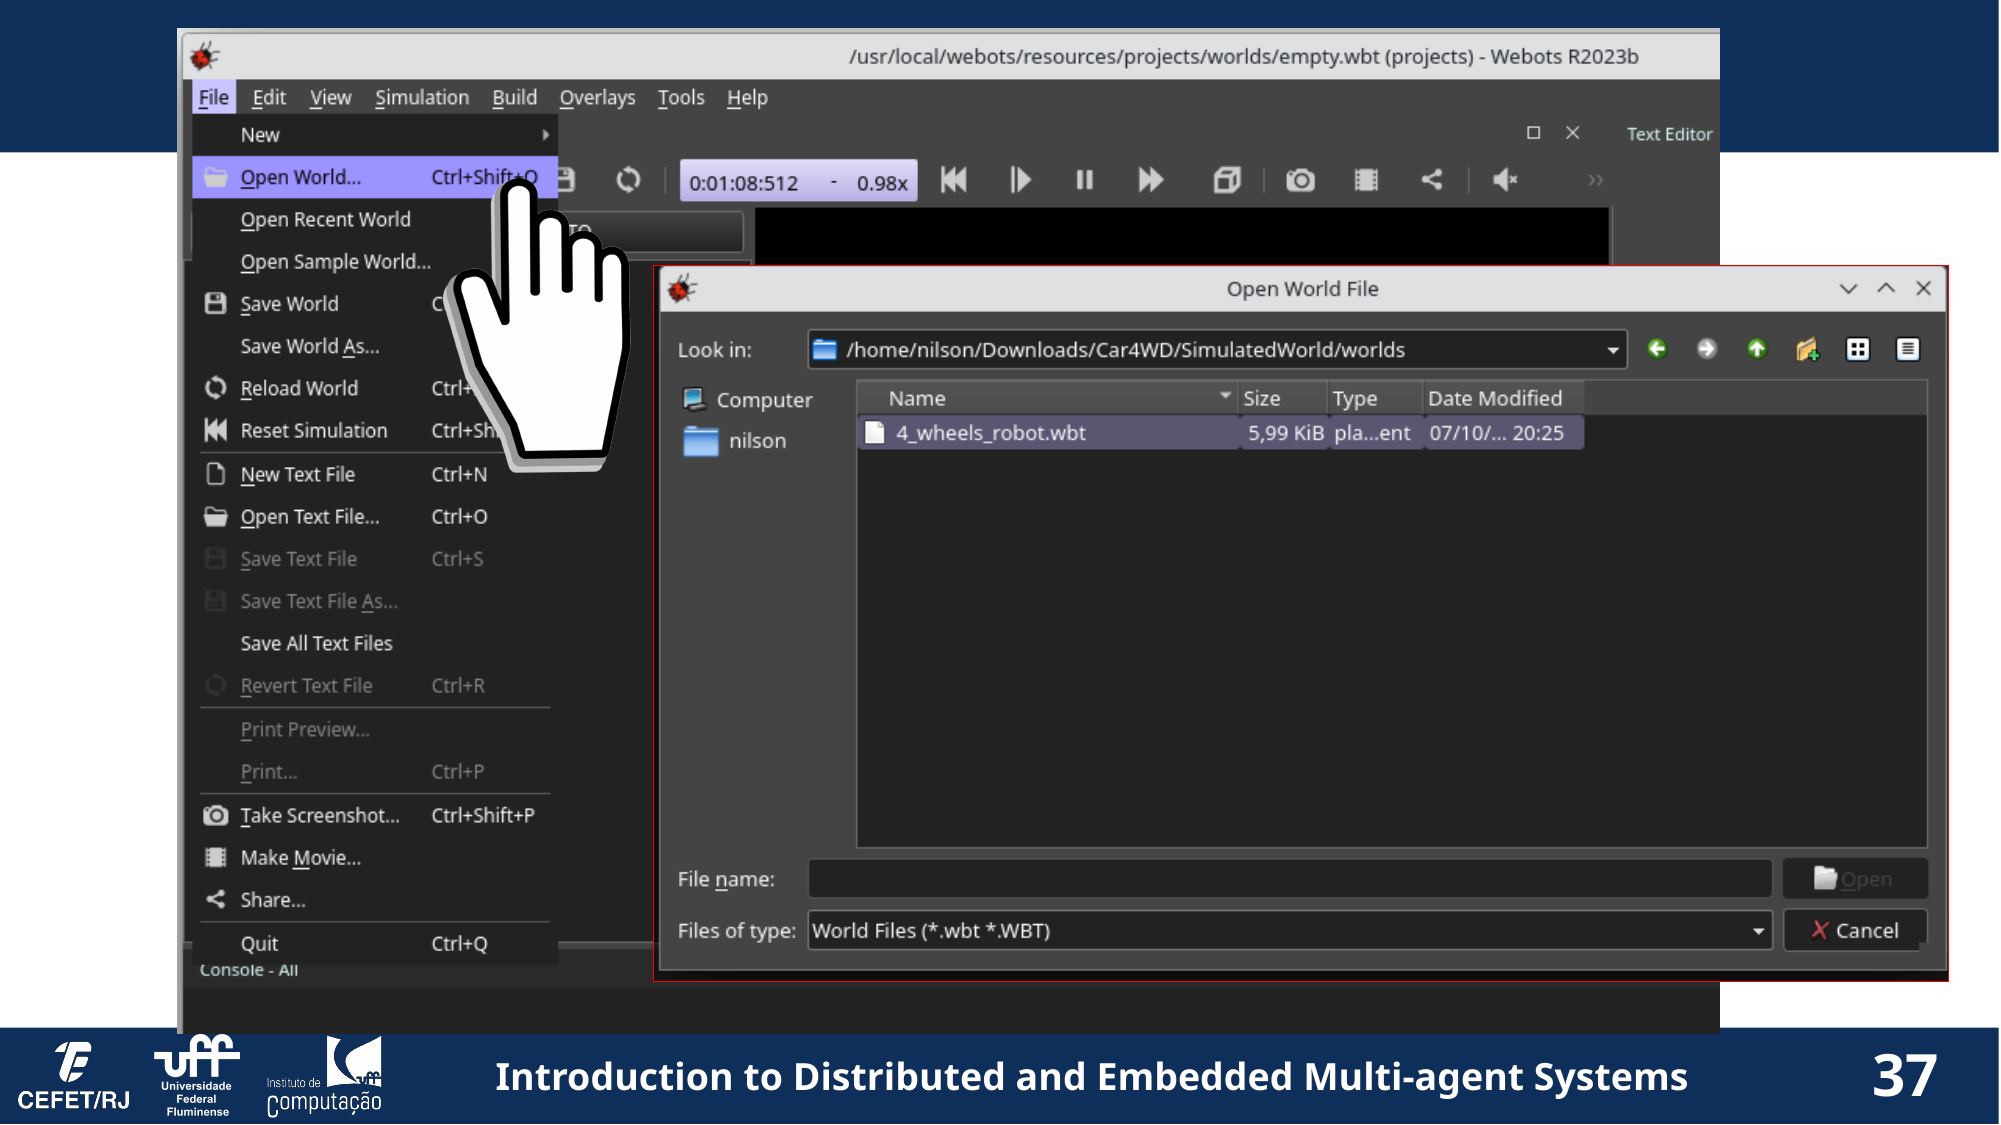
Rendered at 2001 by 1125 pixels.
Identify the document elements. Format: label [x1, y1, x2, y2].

picture [18, 1021, 129, 1125]
picture [153, 28, 1949, 1121]
